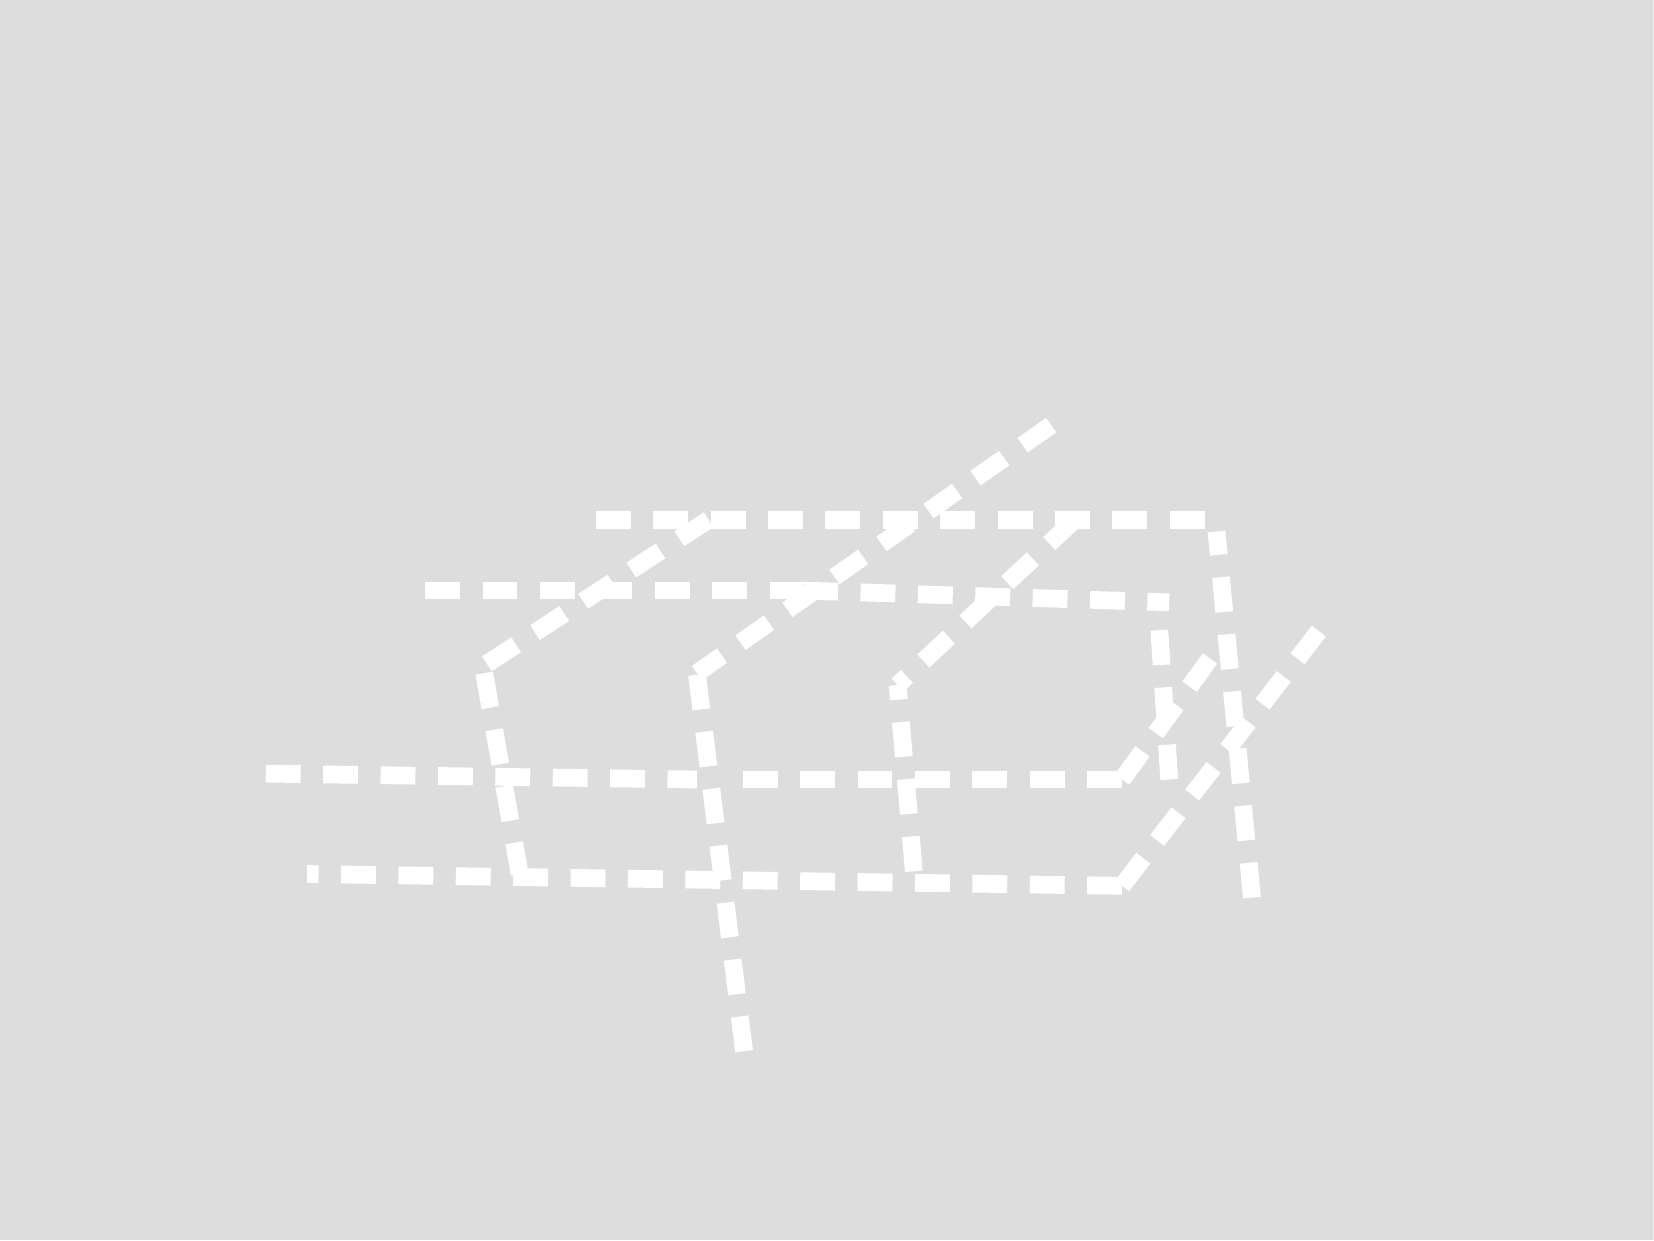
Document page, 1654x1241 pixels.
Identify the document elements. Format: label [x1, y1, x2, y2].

picture [0, 317, 1654, 1241]
